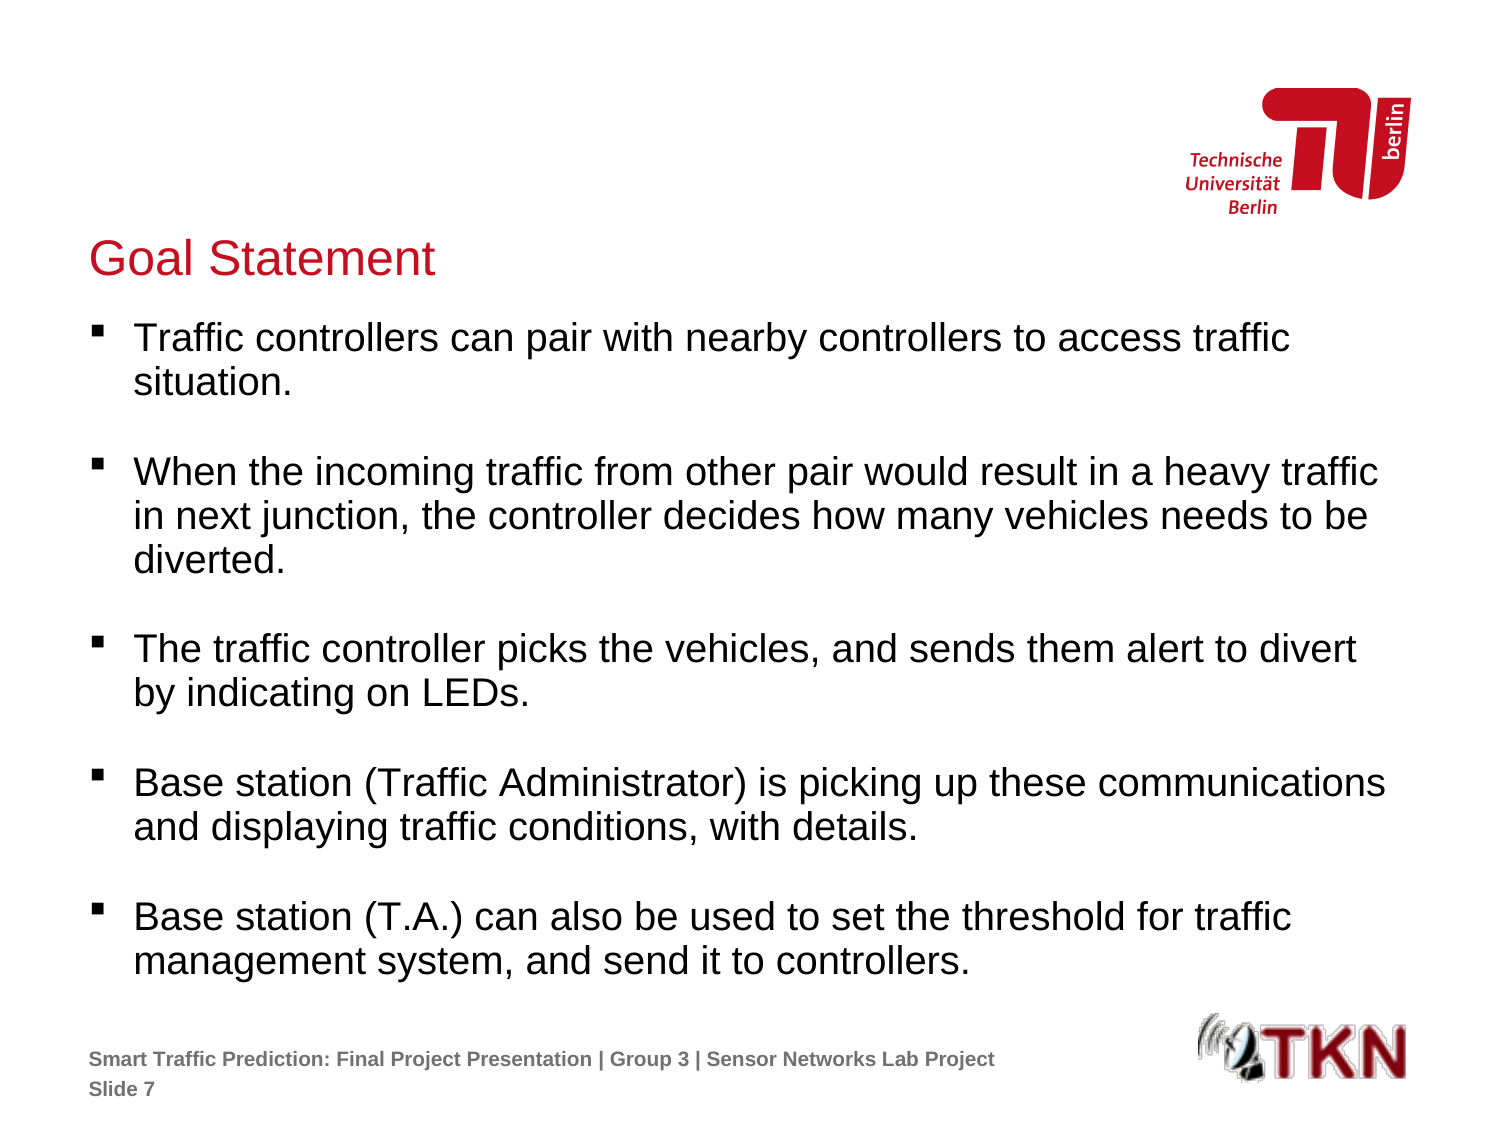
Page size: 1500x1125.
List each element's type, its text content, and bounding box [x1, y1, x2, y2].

text_box [1175, 1011, 1424, 1106]
list Traffic controllers can pair with nearby controllers to access traffic situation. When the incoming traffic from other pair would result in a heavy traffic in next junction, the controller decides how many vehicles needs to be diverted. The traffic controller picks the vehicles, and sends them alert to divert by indicating on LEDs. Base station (Traffic Administrator) is picking up these communications and displaying traffic conditions, with details. Base station (T.A.) can also be used to set the threshold for traffic management system, and send it to controllers. [88, 315, 1411, 983]
text_box Slide <number> [88, 1075, 1176, 1101]
picture [1198, 1013, 1408, 1083]
title Goal Statement [88, 222, 1411, 286]
text_box Smart Traffic Prediction: Final Project Presentation | Group 3 | Sensor Networks Lab Project [88, 1045, 1176, 1071]
picture [1186, 88, 1411, 214]
